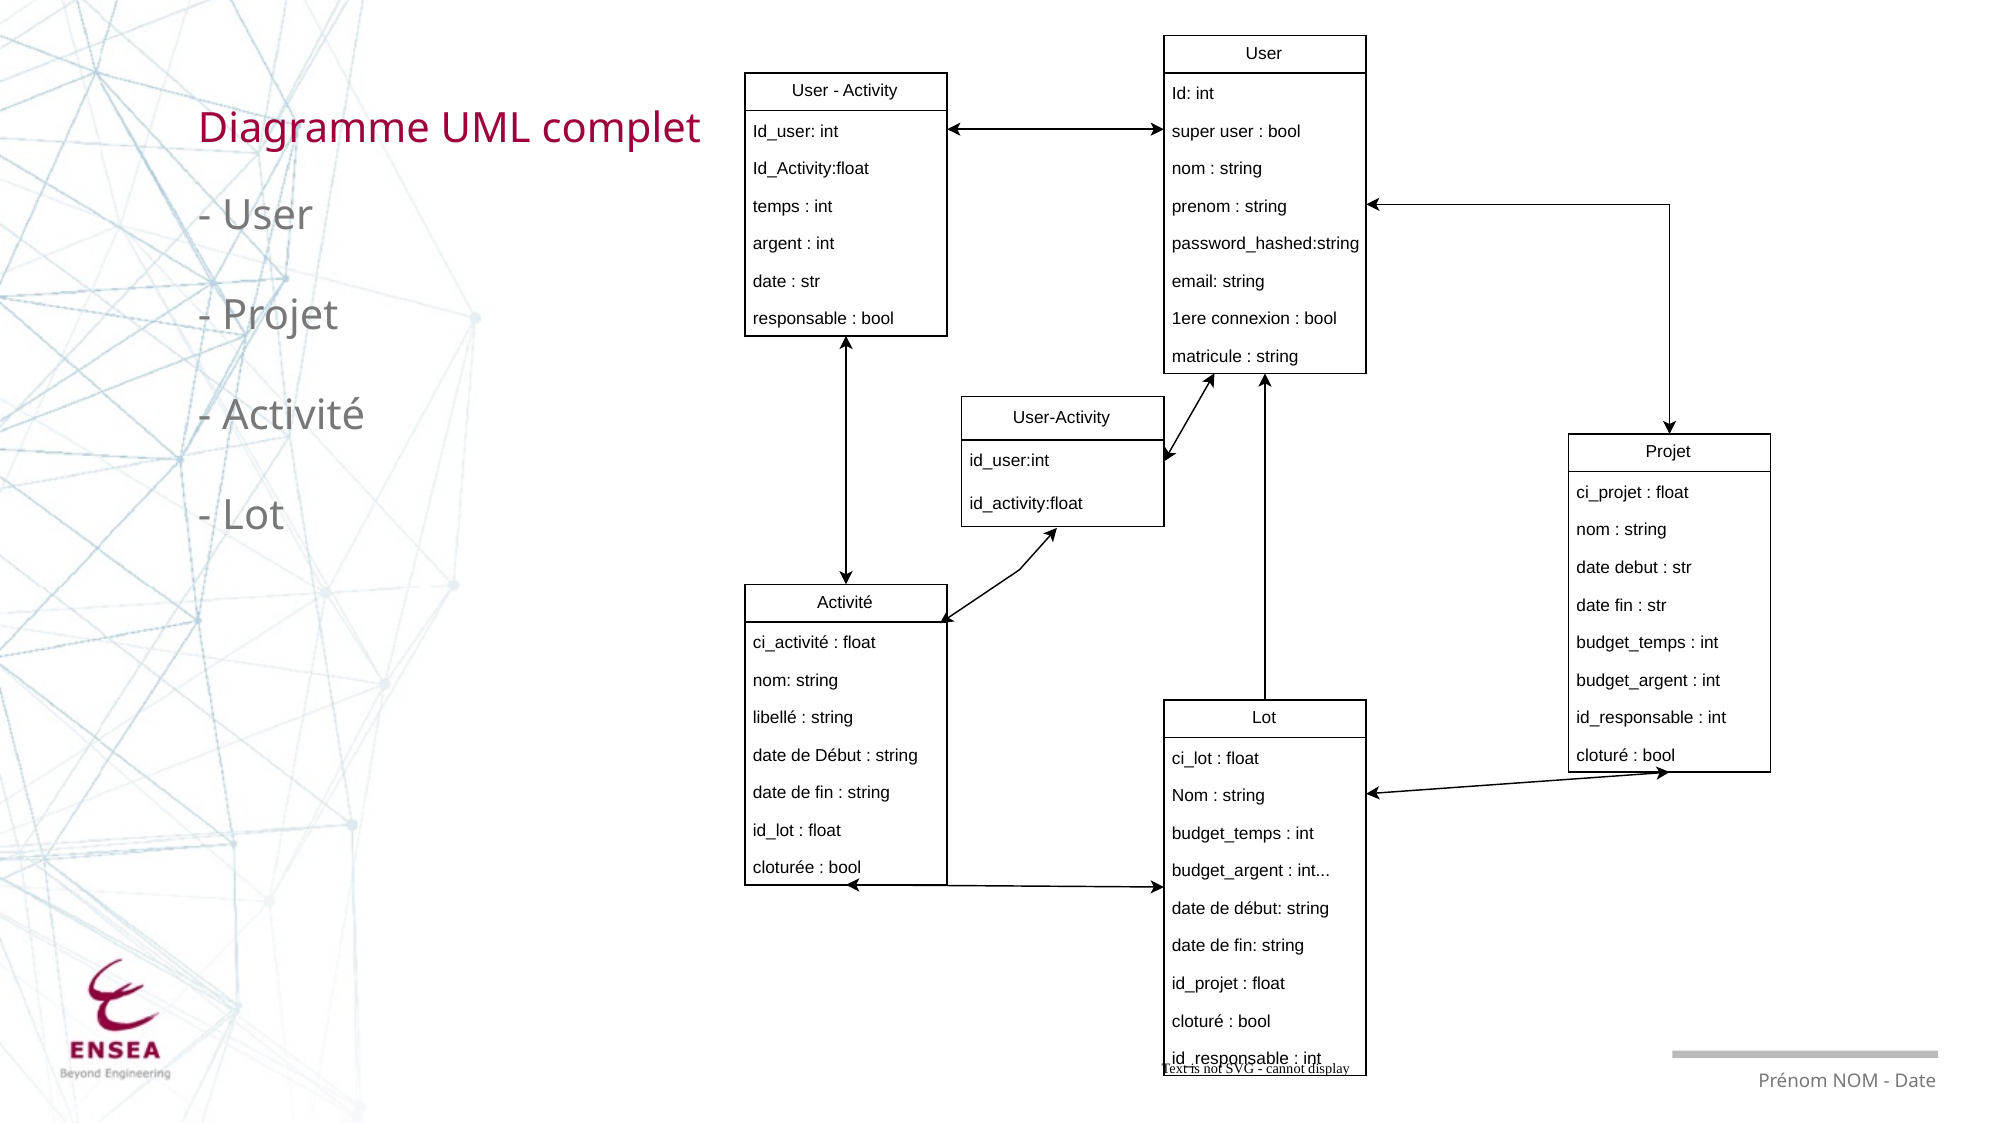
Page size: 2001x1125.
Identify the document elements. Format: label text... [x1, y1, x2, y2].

text_box - User - Projet - Activité - Lot [183, 180, 666, 796]
picture [0, 0, 548, 1123]
picture [743, 33, 1773, 1082]
text_box Prénom NOM - Date [1468, 1061, 1951, 1099]
text_box [1773, 1050, 1939, 1058]
text_box Diagramme UML complet [183, 93, 743, 171]
